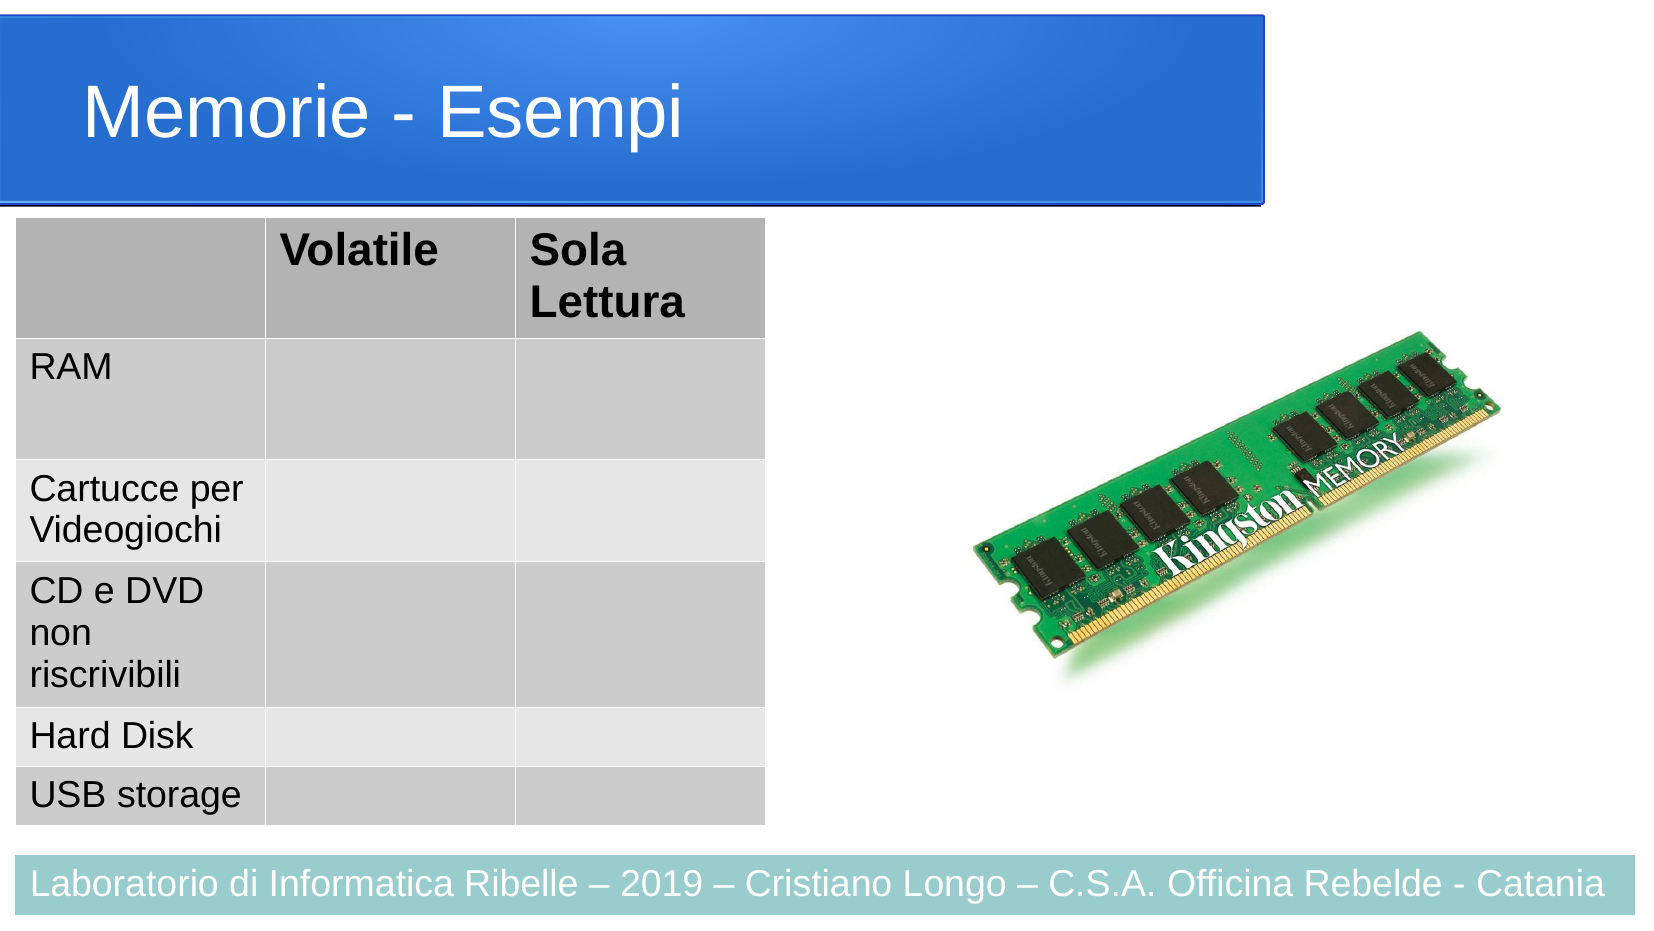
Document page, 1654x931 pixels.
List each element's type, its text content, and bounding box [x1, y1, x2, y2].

table_cell [516, 708, 765, 766]
text_box Laboratorio di Informatica Ribelle – 2019 – Cristiano Longo – C.S.A. Officina Rebelde - Catania [15, 855, 1636, 916]
table_cell [516, 339, 765, 459]
table_cell [266, 767, 515, 825]
table_cell RAM [16, 339, 265, 459]
table_cell CD e DVD non riscrivibili [16, 562, 265, 707]
table_cell [266, 708, 515, 766]
table_cell [266, 460, 515, 561]
table_cell [266, 339, 515, 459]
table_cell Cartucce per Videogiochi [16, 460, 265, 561]
picture [960, 299, 1520, 721]
table_cell [516, 767, 765, 825]
table_cell [516, 460, 765, 561]
title Memorie - Esempi [82, 29, 1235, 196]
table_cell USB storage [16, 767, 265, 825]
table_cell Hard Disk [16, 708, 265, 766]
table_header Volatile [266, 218, 515, 338]
table_cell [266, 562, 515, 707]
table_header [16, 218, 265, 338]
table_header Sola Lettura [516, 218, 765, 338]
table_cell [516, 562, 765, 707]
